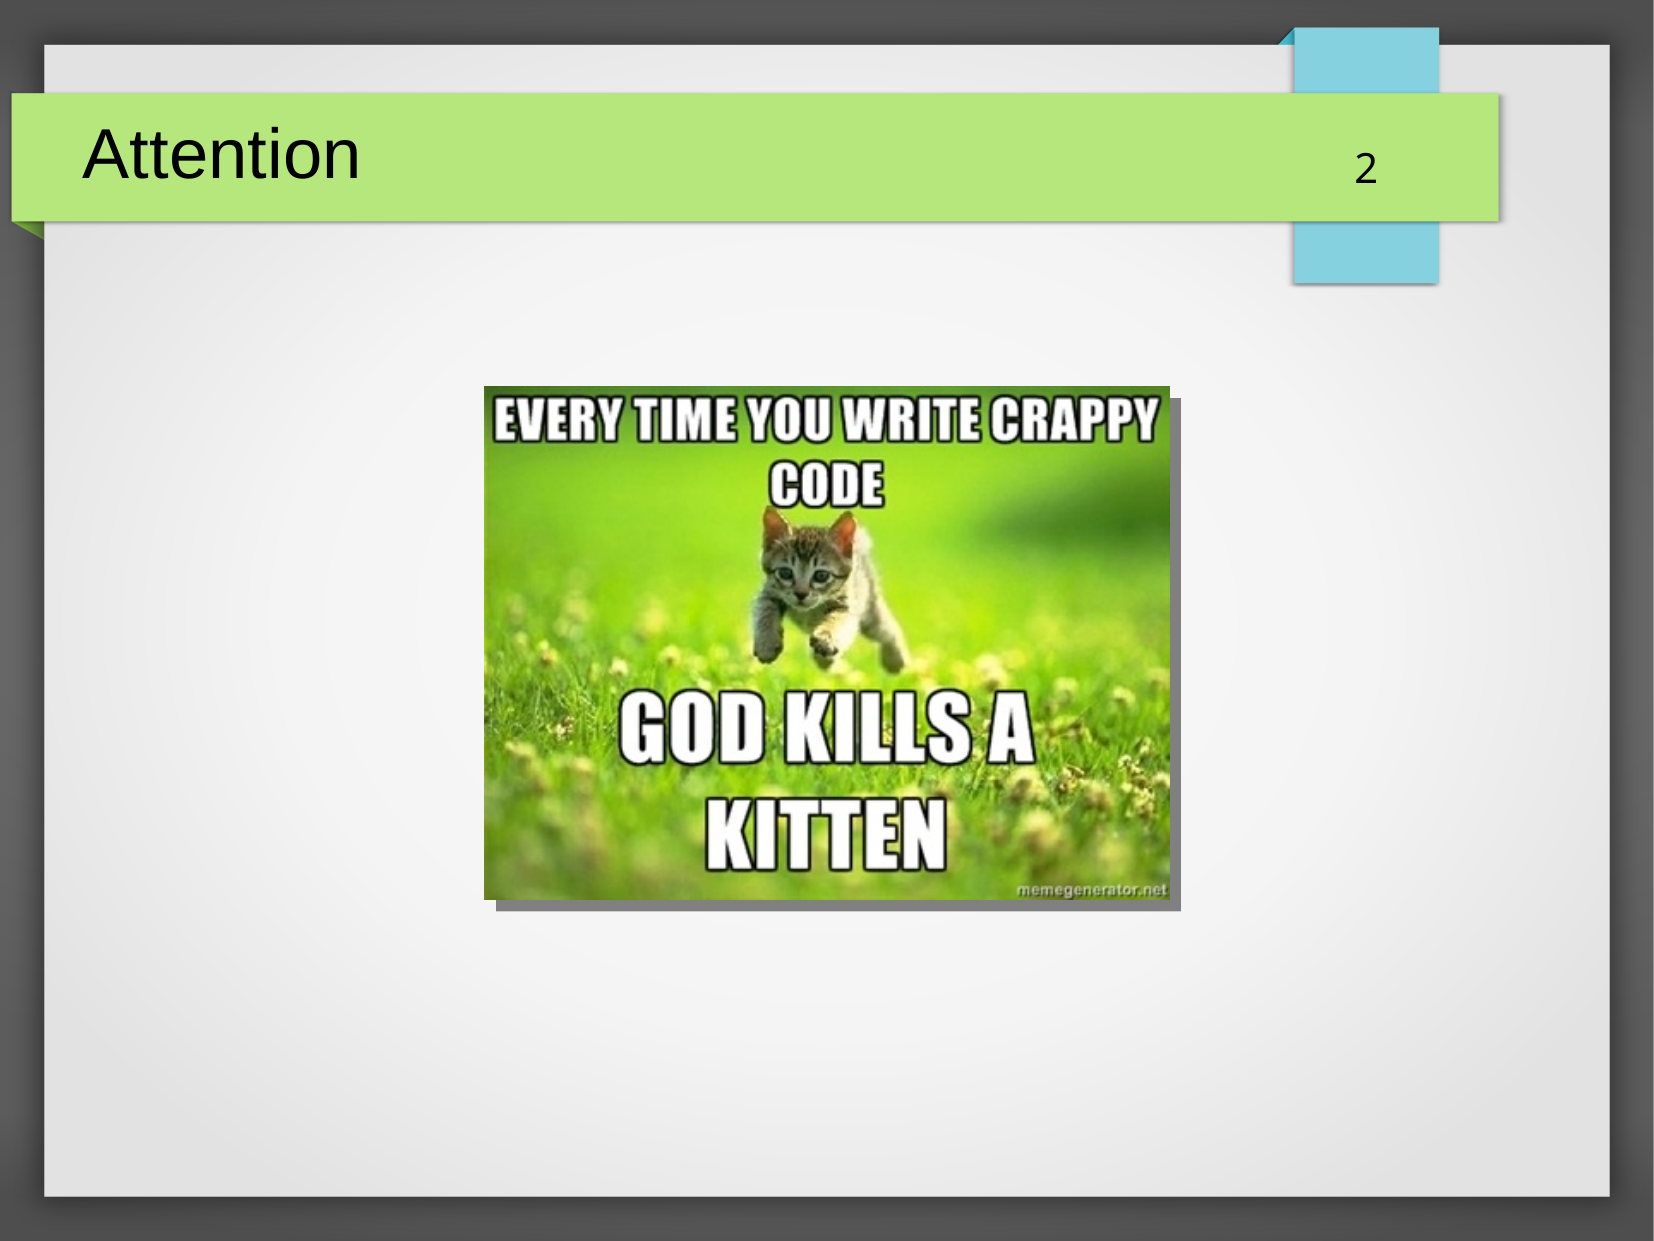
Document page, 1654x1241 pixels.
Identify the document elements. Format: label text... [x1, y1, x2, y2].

title Attention [82, 94, 1264, 213]
picture [0, 0, 1654, 1241]
text_box <number> [1254, 131, 1479, 207]
